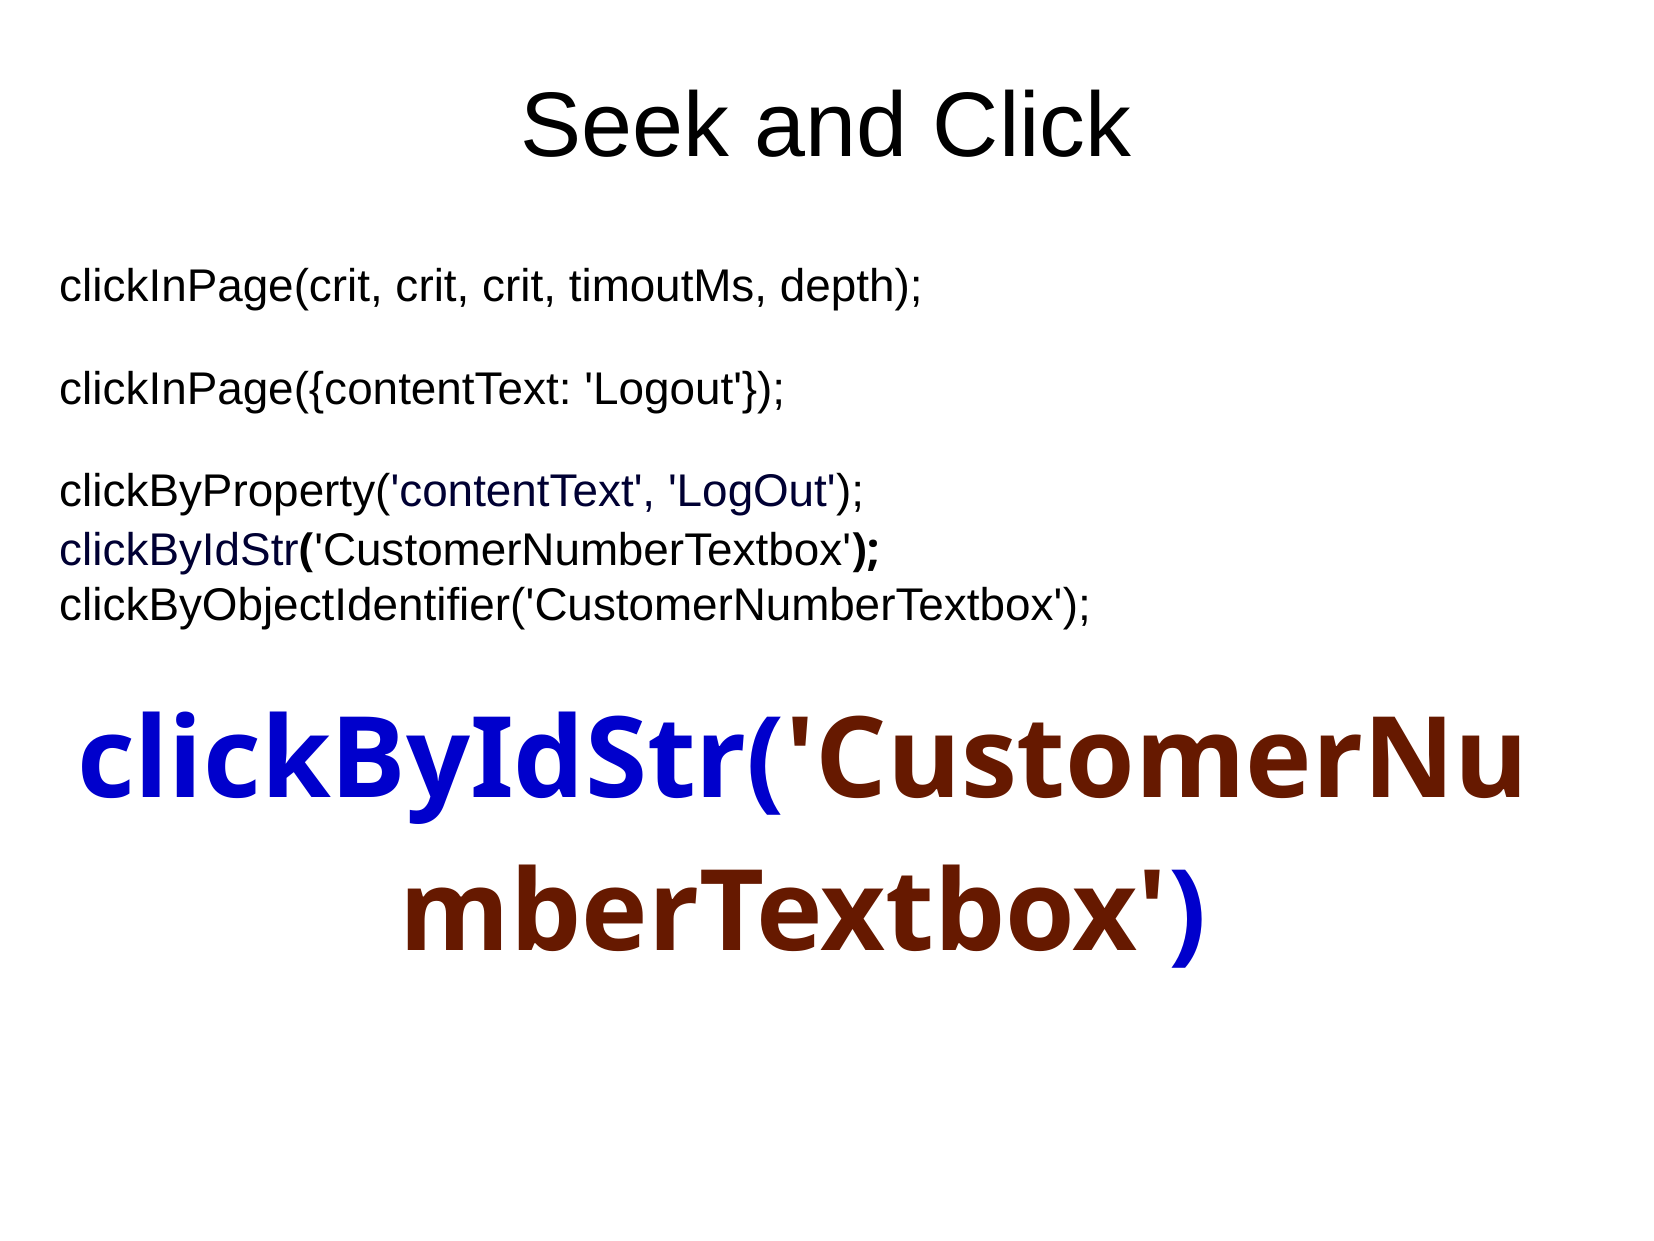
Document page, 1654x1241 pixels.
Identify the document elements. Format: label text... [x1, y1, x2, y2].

title Seek and Click [82, 49, 1571, 201]
subtitle clickInPage(crit, crit, crit, timoutMs, depth); clickInPage({contentText: 'Logout'}); clickByProperty('contentText', 'LogOut'); clickByIdStr('CustomerNumberTextbox'); clickByObjectIdentifier('CustomerNumberTextbox'); clickByIdStr('CustomerNumberTextbox') [59, 209, 1548, 1028]
